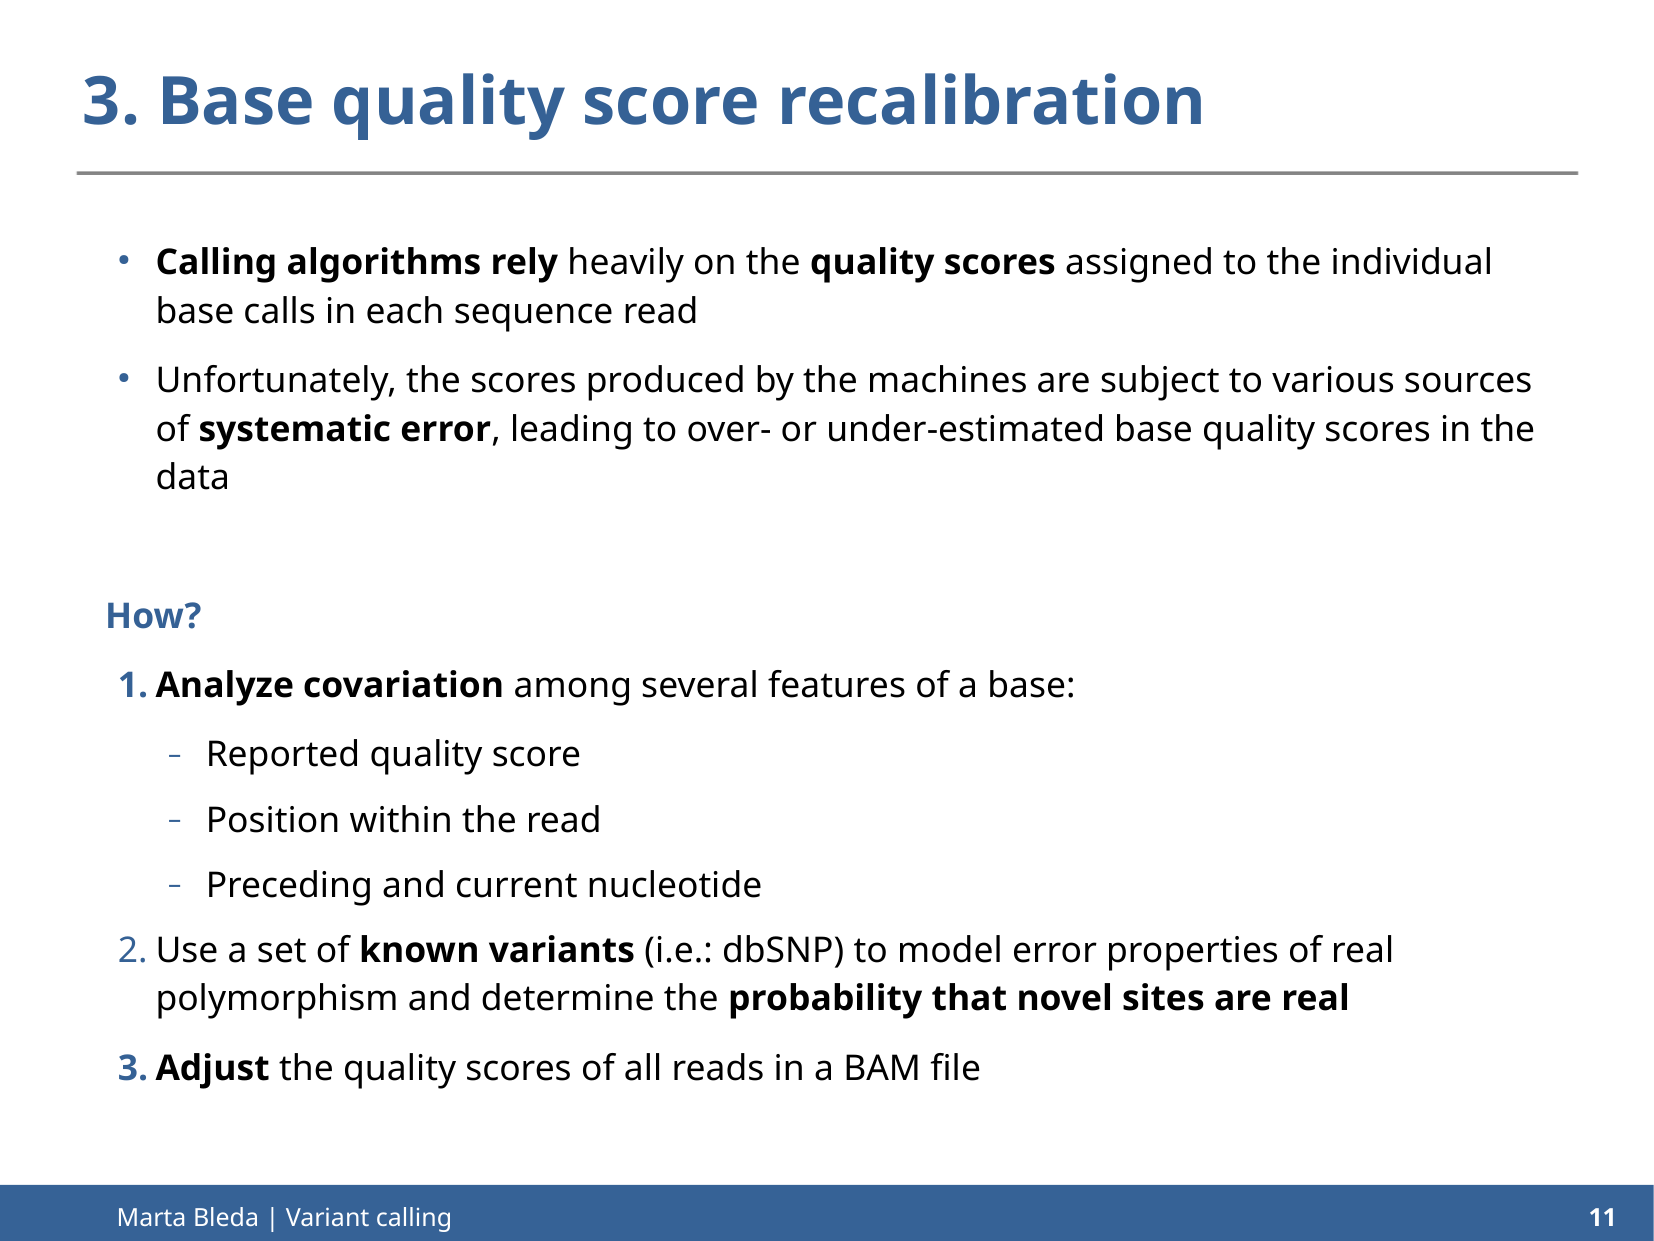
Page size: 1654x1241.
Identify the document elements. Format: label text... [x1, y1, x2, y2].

picture [74, 170, 1580, 175]
title 3. Base quality score recalibration [82, 49, 1571, 148]
list Calling algorithms rely heavily on the quality scores assigned to the individual base calls in each sequence read Unfortunately, the scores produced by the machines are subject to various sources of systematic error, leading to over- or under-estimated base quality scores in the data How? Analyze covariation among several features of a base: Reported quality score Position within the read Preceding and current nucleotide Use a set of known variants (i.e.: dbSNP) to model error properties of real polymorphism and determine the probability that novel sites are real Adjust the quality scores of all reads in a BAM file [105, 236, 1542, 1092]
